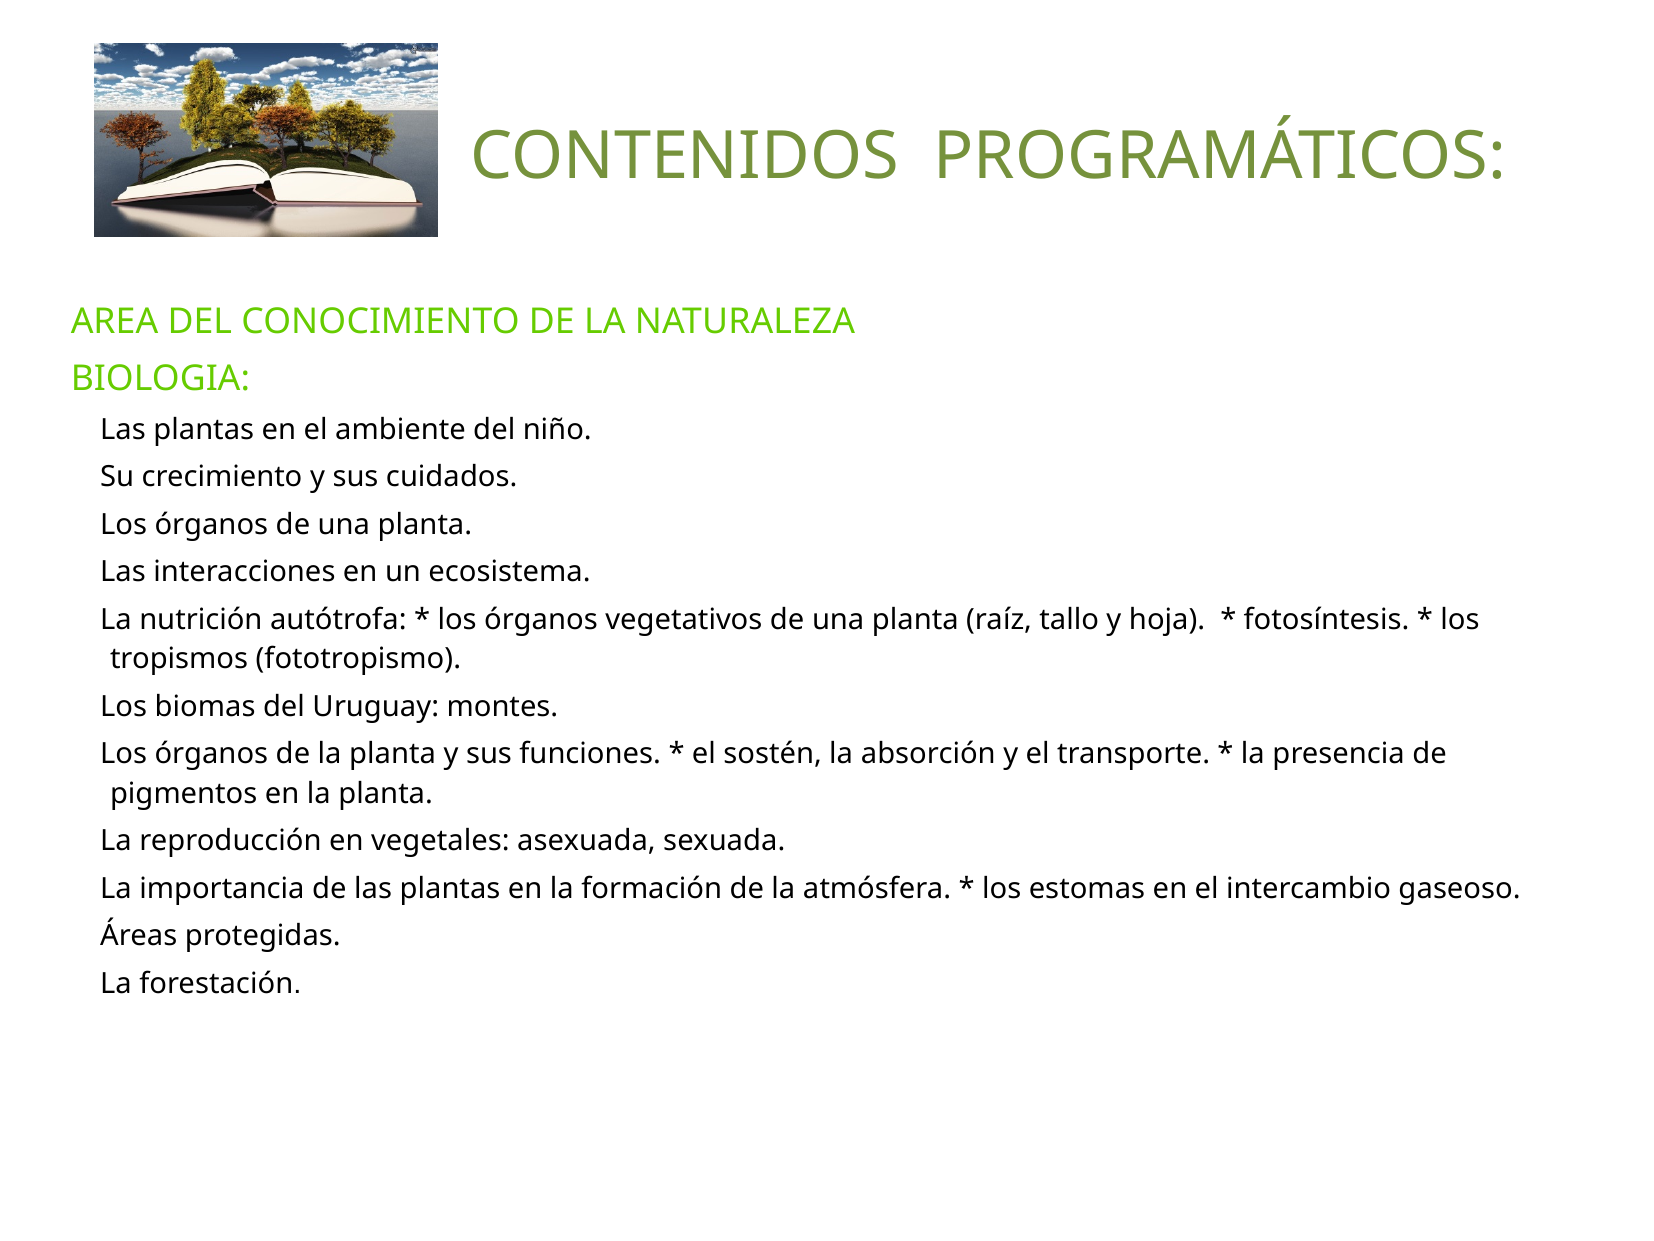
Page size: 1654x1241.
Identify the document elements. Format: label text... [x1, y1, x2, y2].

title CONTENIDOS PROGRAMÁTICOS: [82, 49, 1571, 257]
picture [94, 43, 438, 237]
list AREA DEL CONOCIMIENTO DE LA NATURALEZA BIOLOGIA: Las plantas en el ambiente del niño. Su crecimiento y sus cuidados. Los órganos de una planta. Las interacciones en un ecosistema. La nutrición autótrofa: * los órganos vegetativos de una planta (raíz, tallo y hoja). * fotosíntesis. * los tropismos (fototropismo). Los biomas del Uruguay: montes. Los órganos de la planta y sus funciones. * el sostén, la absorción y el transporte. * la presencia de pigmentos en la planta. La reproducción en vegetales: asexuada, sexuada. La importancia de las plantas en la formación de la atmósfera. * los estomas en el intercambio gaseoso. Áreas protegidas. La forestación. [70, 295, 1560, 1015]
